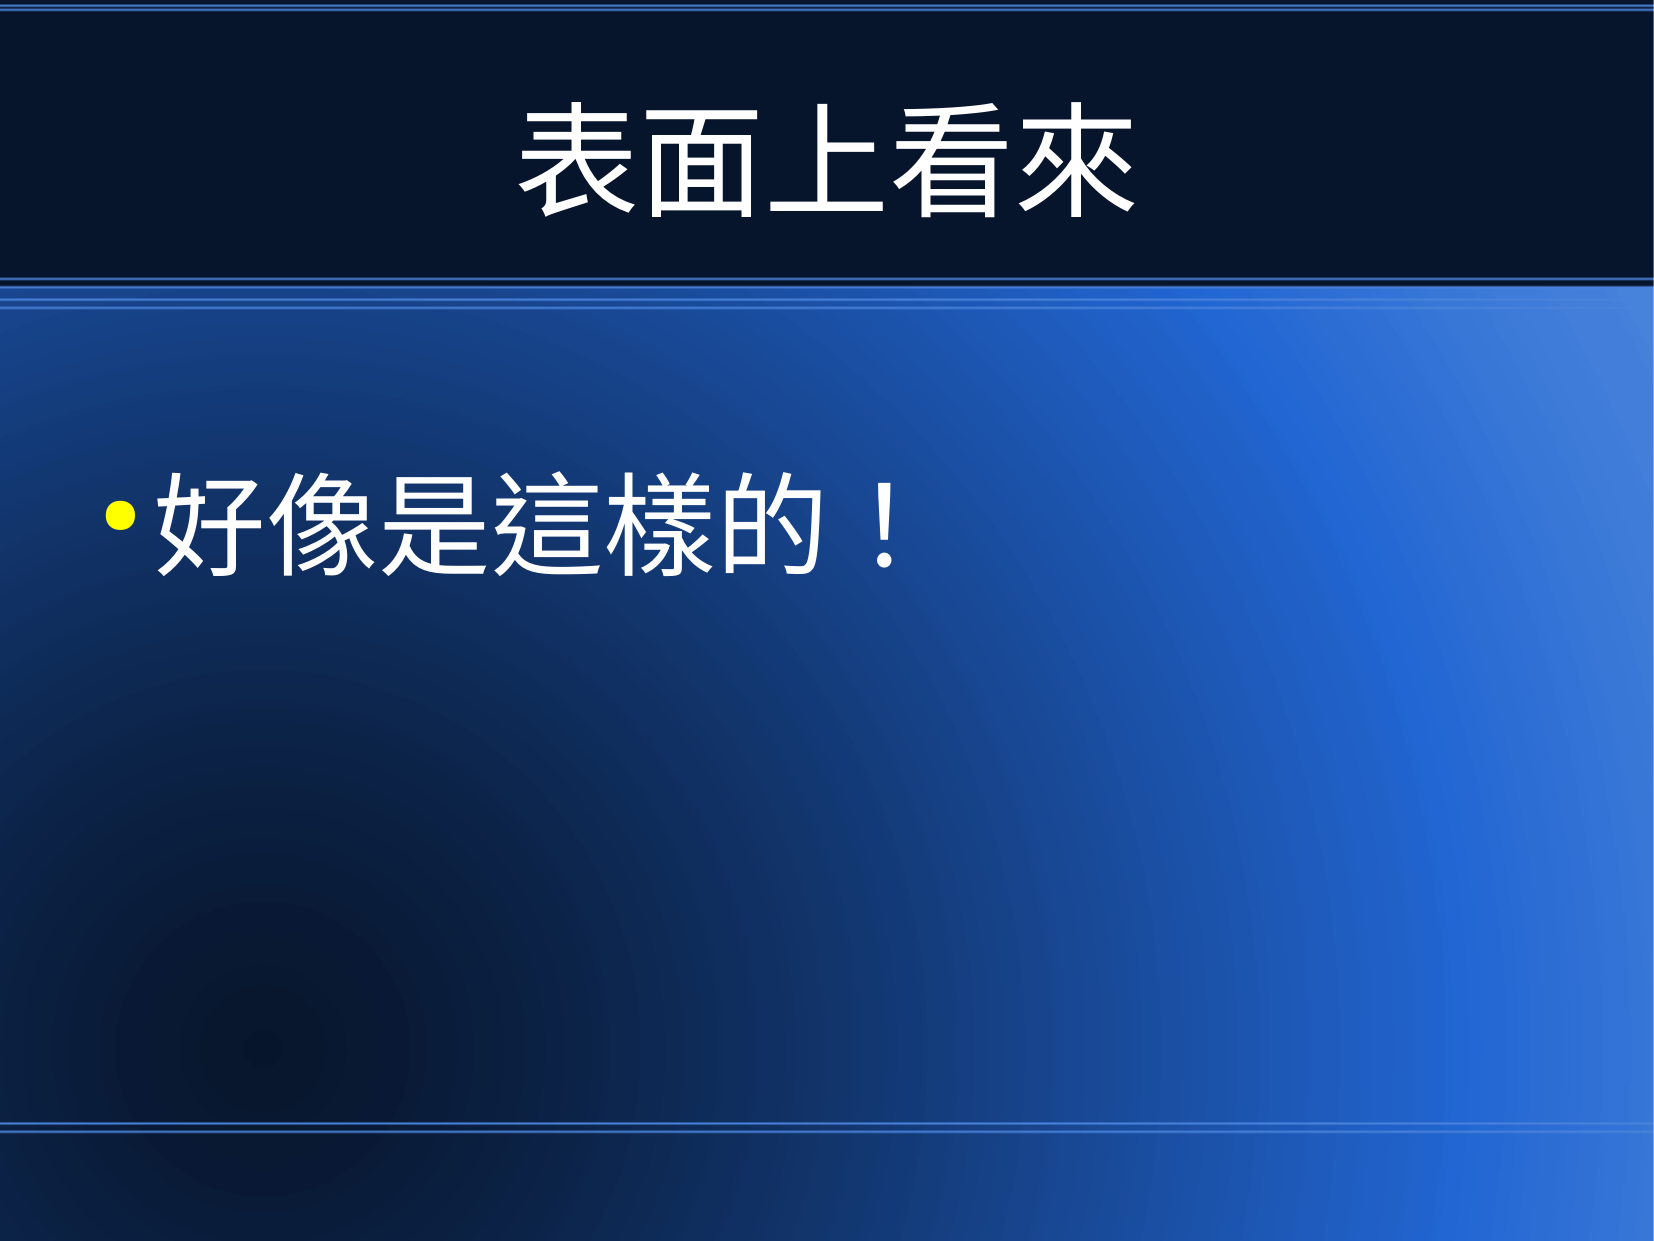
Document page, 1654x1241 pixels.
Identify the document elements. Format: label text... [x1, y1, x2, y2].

picture [0, 0, 1654, 1241]
list 好像是這樣的！ [82, 355, 1571, 1241]
title 表面上看來 [82, 49, 1571, 257]
